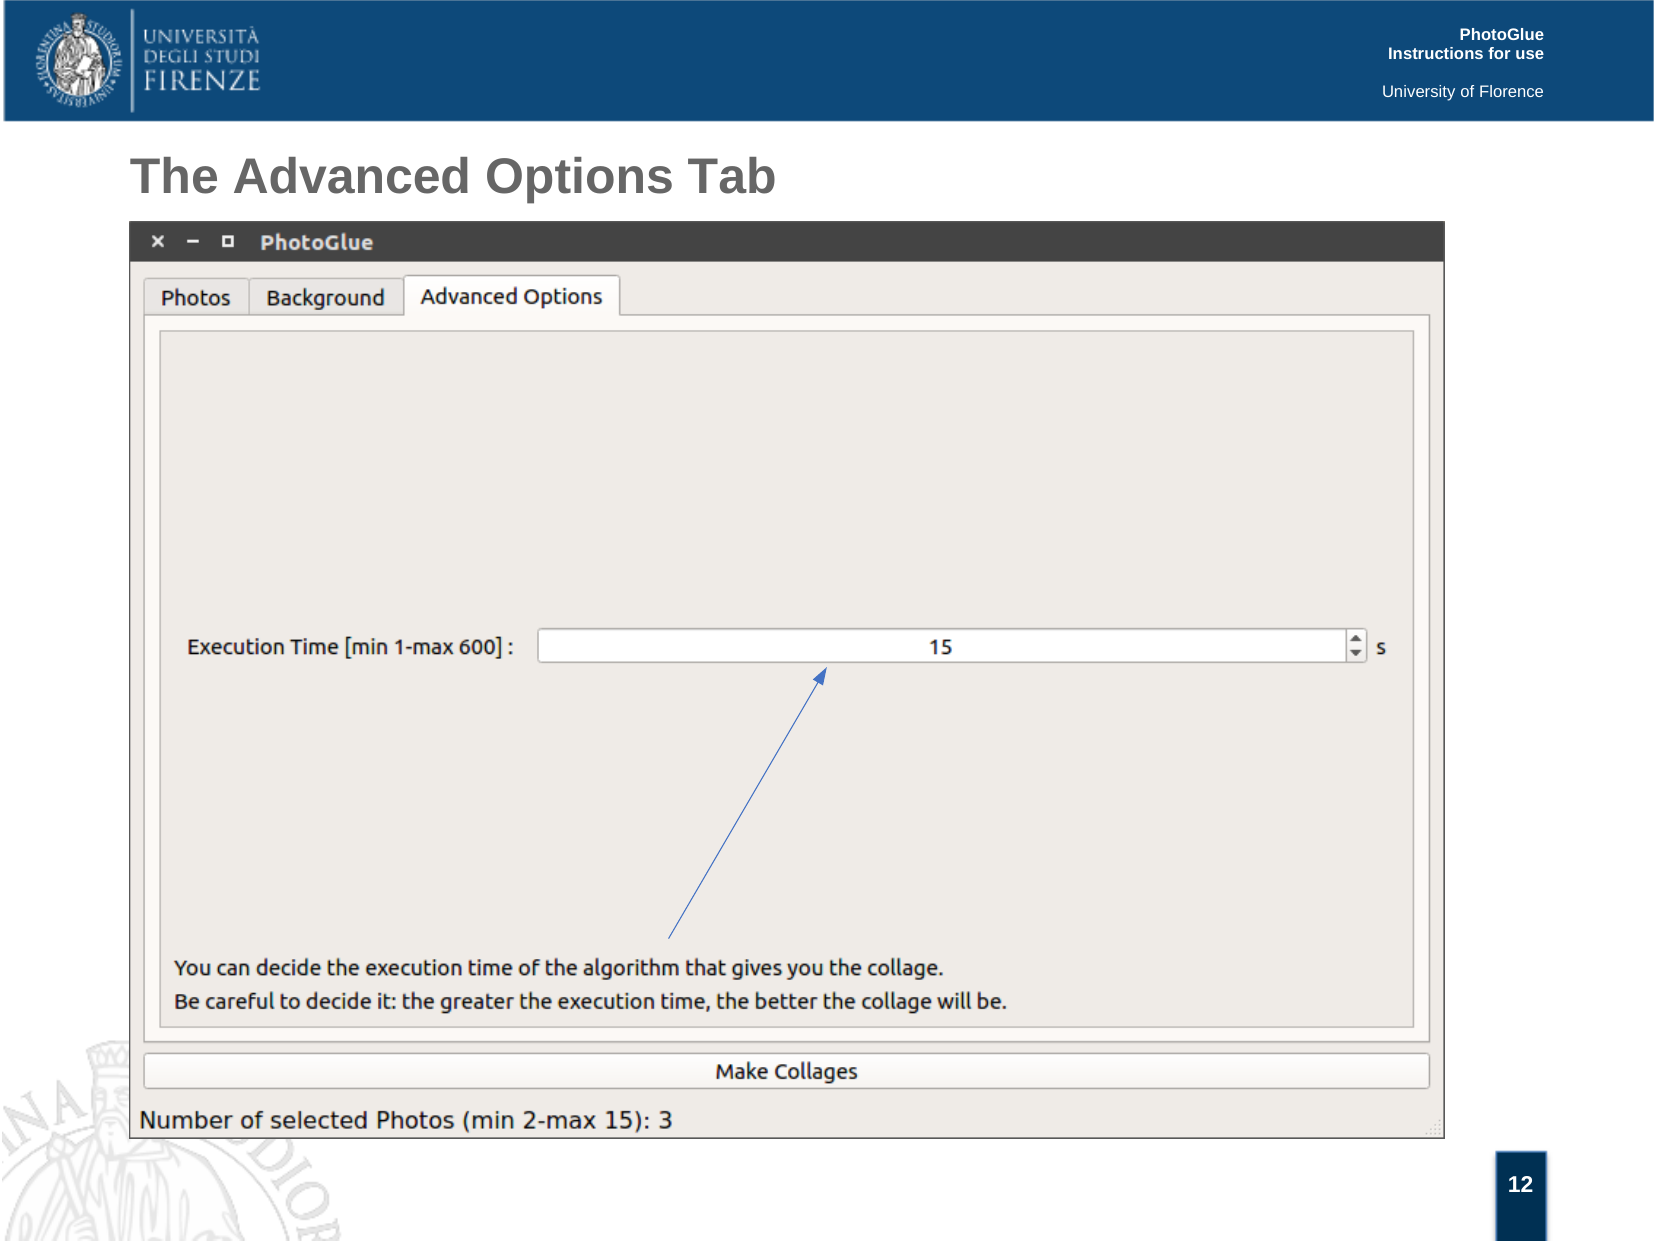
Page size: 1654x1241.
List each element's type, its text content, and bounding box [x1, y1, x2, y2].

picture [2, 0, 1654, 1241]
text_box PhotoGlue Instructions for use University of Florence [685, 24, 1548, 102]
text_box 12 [1505, 1160, 1536, 1208]
text_box The Advanced Options Tab [129, 101, 993, 221]
